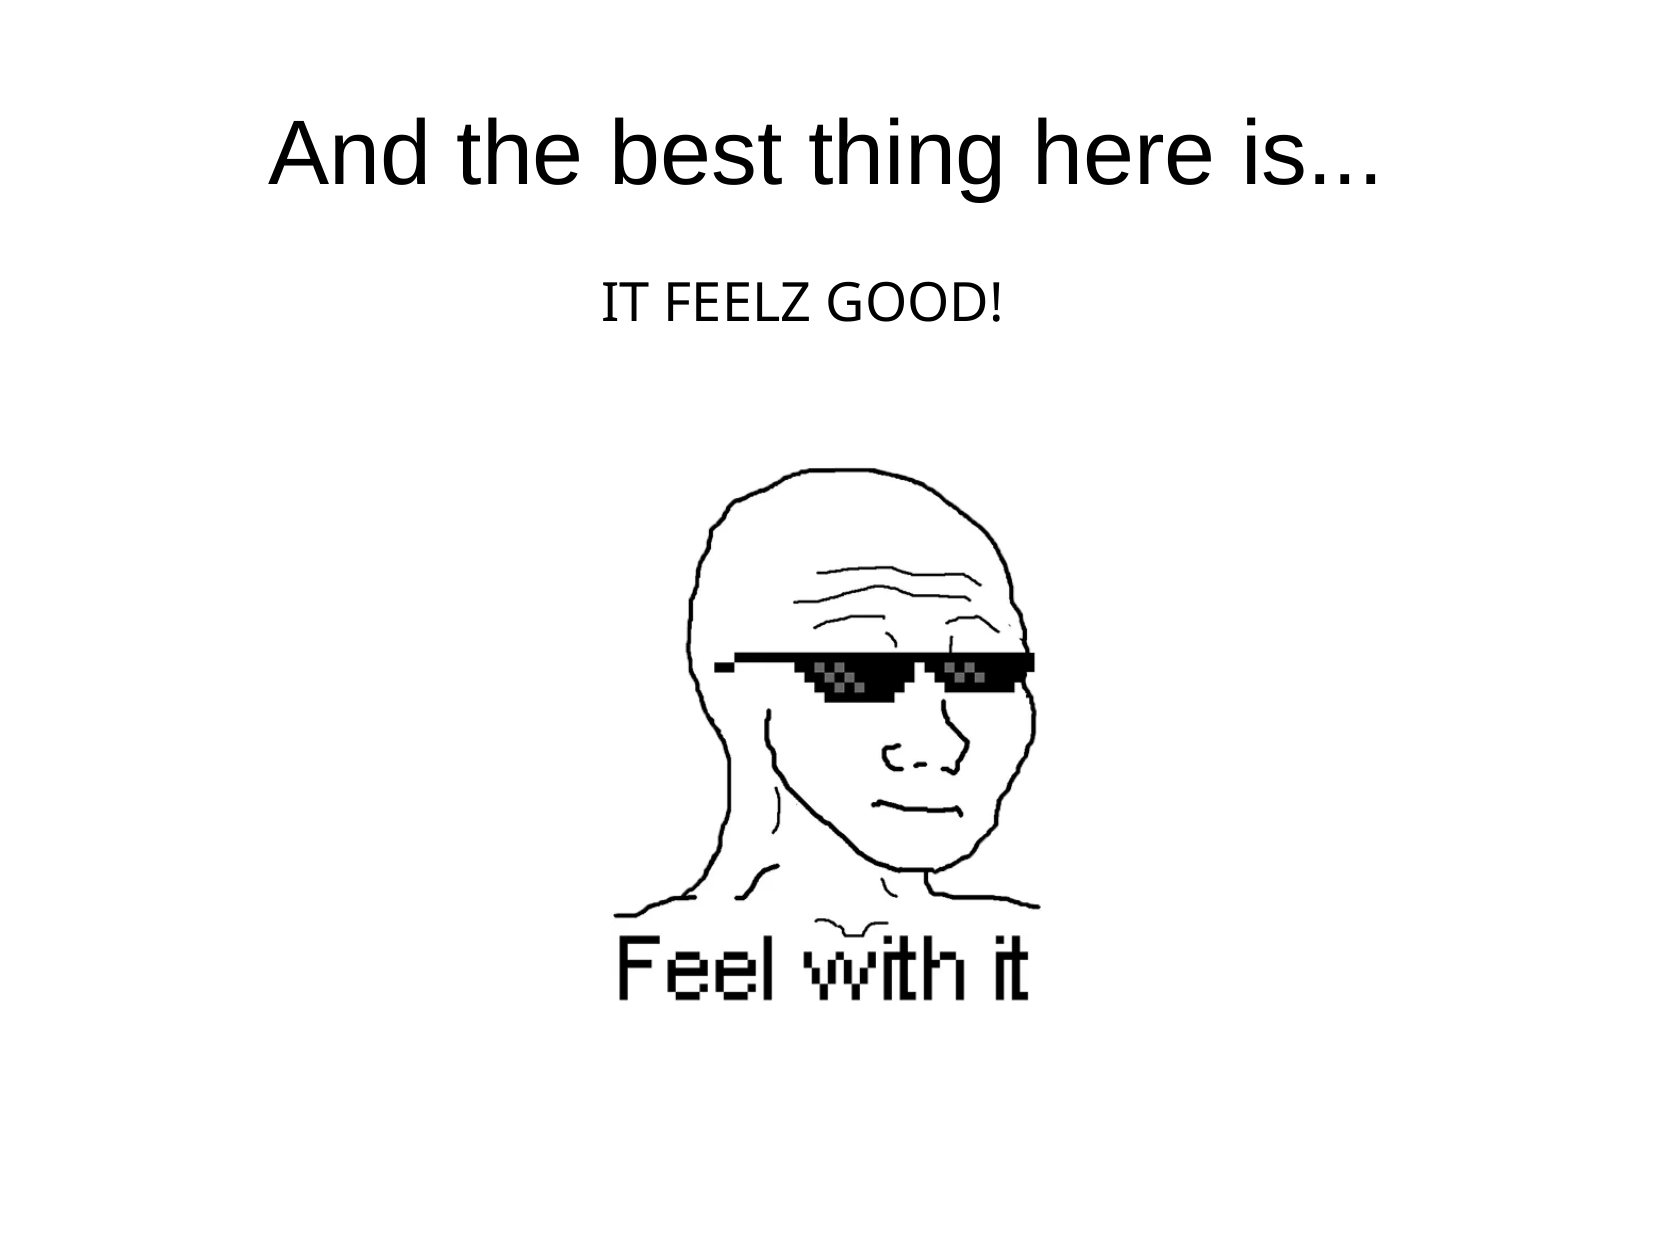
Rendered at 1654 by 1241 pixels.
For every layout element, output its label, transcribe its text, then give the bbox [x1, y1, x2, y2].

text_box IT FEELZ GOOD! [390, 256, 1216, 337]
title And the best thing here is... [82, 49, 1571, 257]
picture [611, 464, 1042, 1010]
